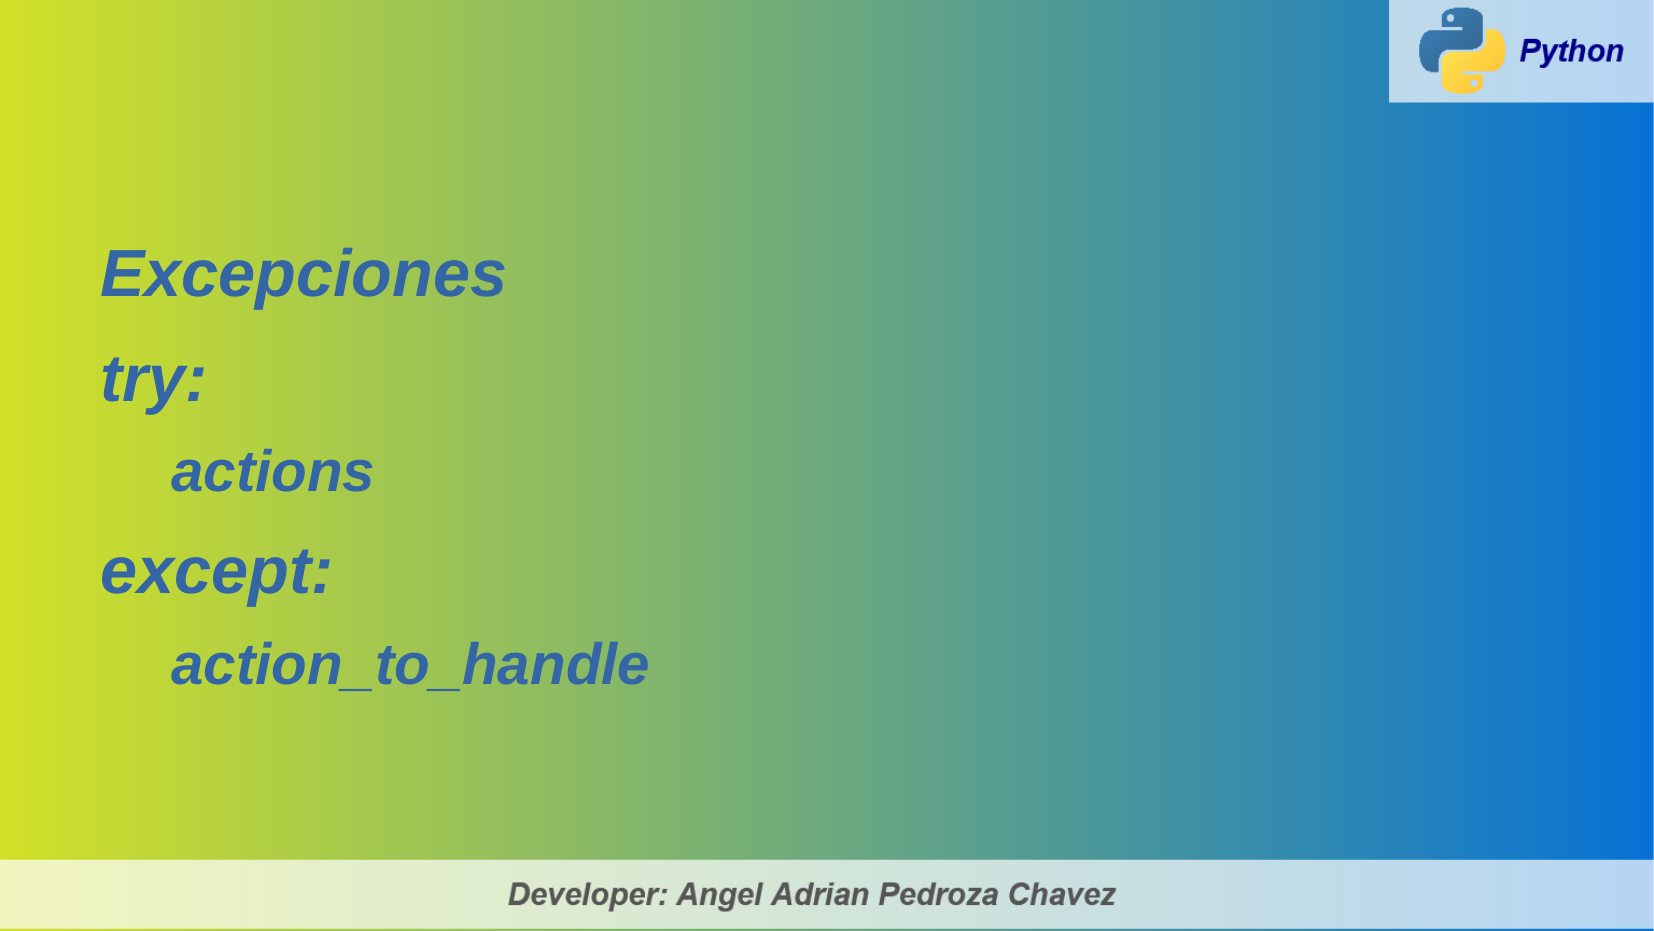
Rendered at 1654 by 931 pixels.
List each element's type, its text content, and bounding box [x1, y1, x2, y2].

picture [0, 0, 1654, 931]
list Excepciones try: actions except: action_to_handle [29, 236, 1518, 776]
